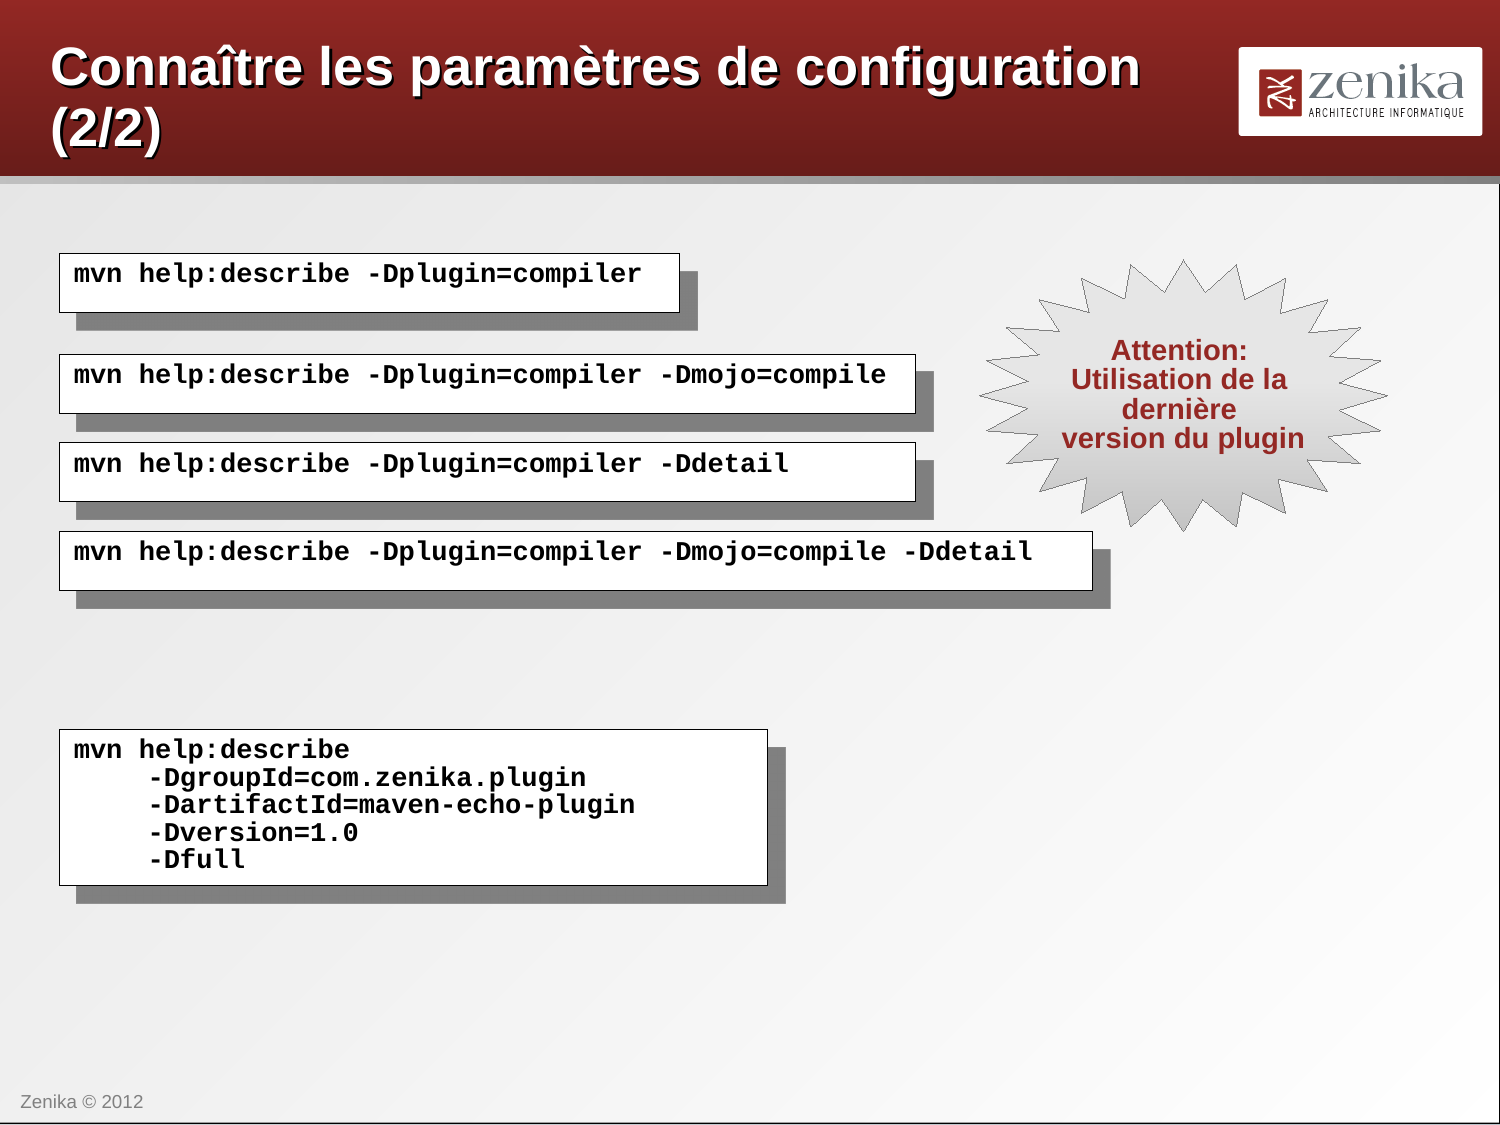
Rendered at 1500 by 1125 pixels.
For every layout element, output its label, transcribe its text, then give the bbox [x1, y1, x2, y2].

text_box mvn help:describe -Dplugin=compiler -Ddetail [59, 442, 916, 502]
text_box mvn help:describe -Dplugin=compiler -Dmojo=compile -Ddetail [59, 531, 1093, 591]
text_box mvn help:describe -Dplugin=compiler [59, 253, 680, 313]
text_box mvn help:describe -DgroupId=com.zenika.plugin -DartifactId=maven-echo-plugin -Dversion=1.0 -Dfull [59, 729, 768, 886]
picture [1257, 58, 1464, 125]
text_box Attention: Utilisation de la dernière version du plugin [979, 259, 1388, 532]
title Connaître les paramètres de configuration (2/2) [50, 15, 1206, 180]
text_box mvn help:describe -Dplugin=compiler -Dmojo=compile [59, 354, 916, 414]
